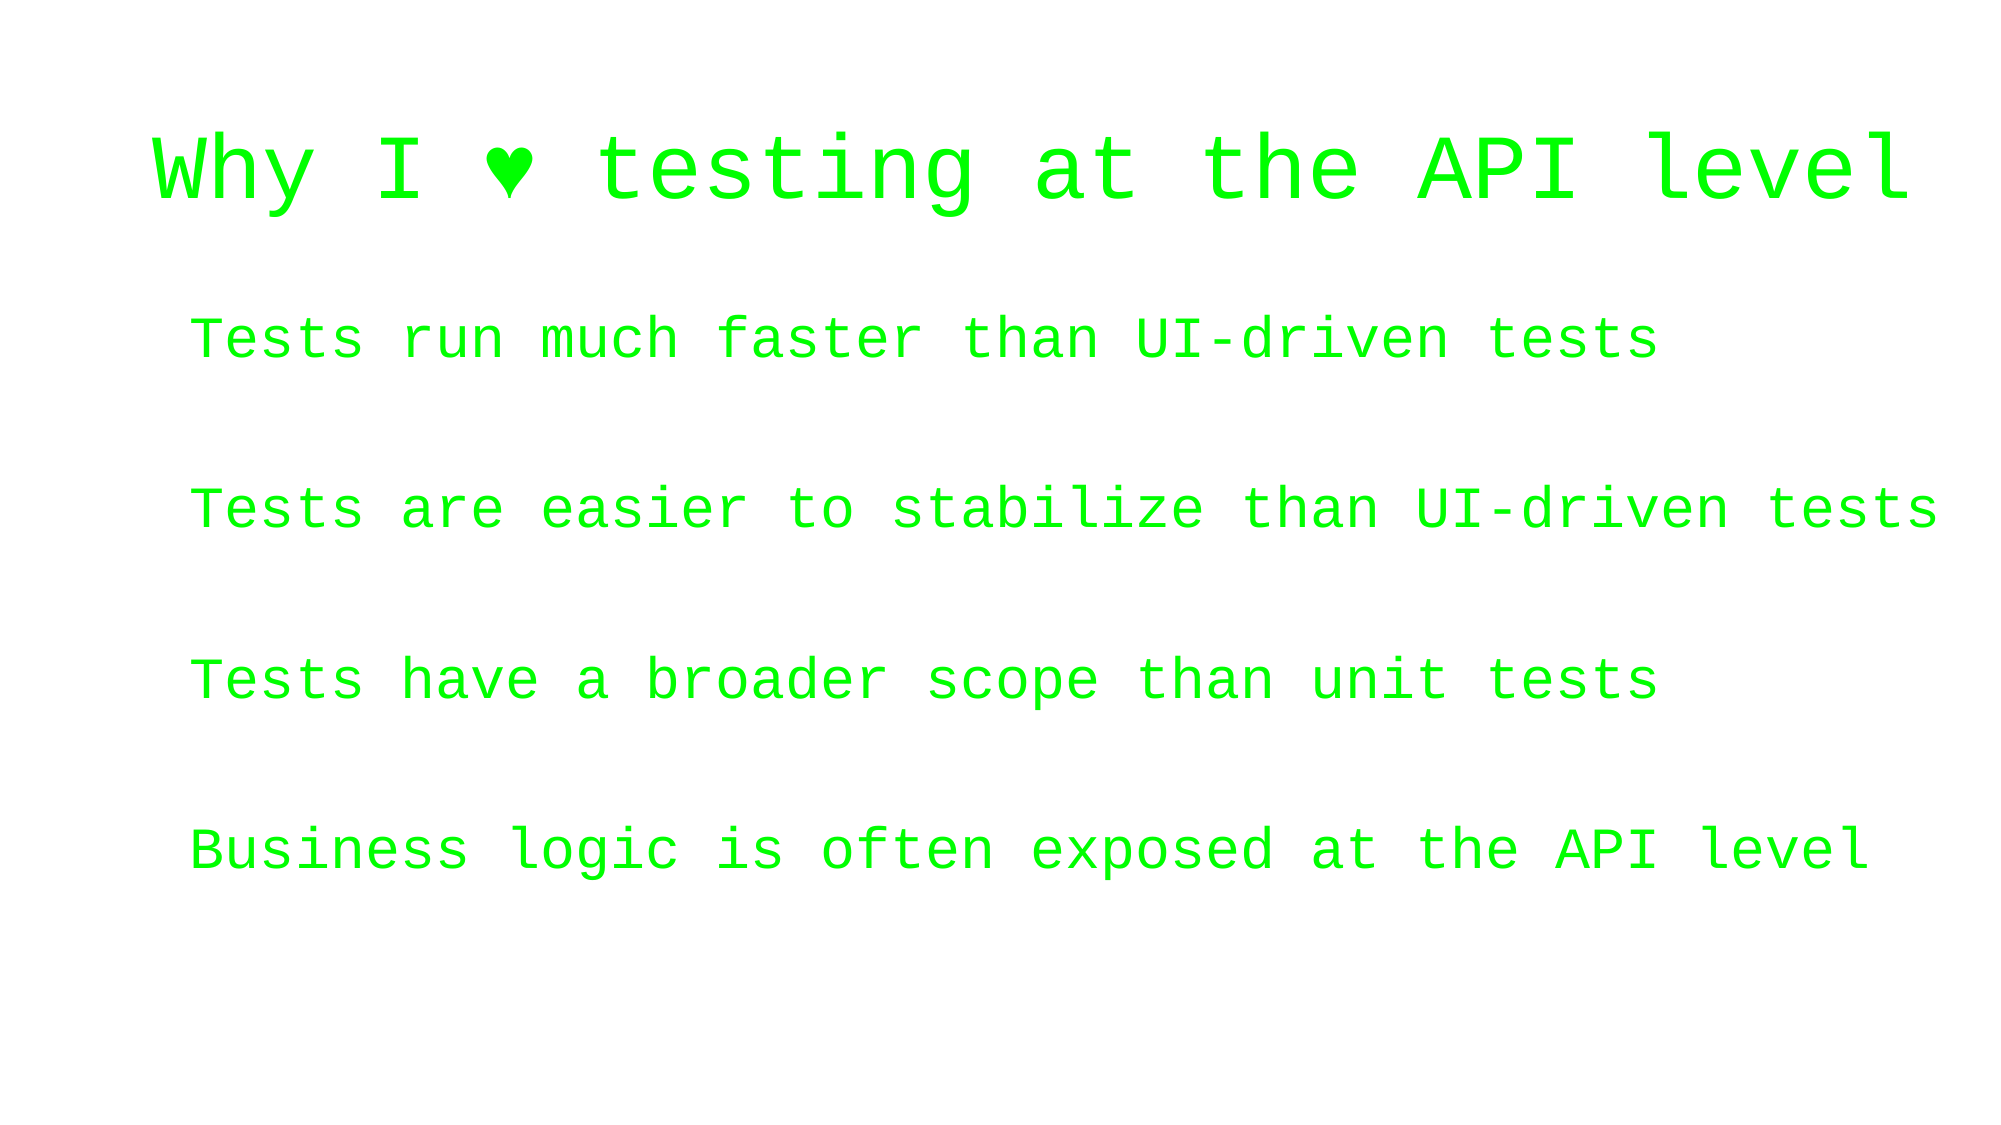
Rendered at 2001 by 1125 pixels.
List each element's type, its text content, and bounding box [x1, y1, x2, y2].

title Why I ♥ testing at the API level [137, 59, 1931, 278]
list Tests run much faster than UI-driven tests Tests are easier to stabilize than UI-driven tests Tests have a broader scope than unit tests Business logic is often exposed at the API level [137, 299, 1977, 1014]
